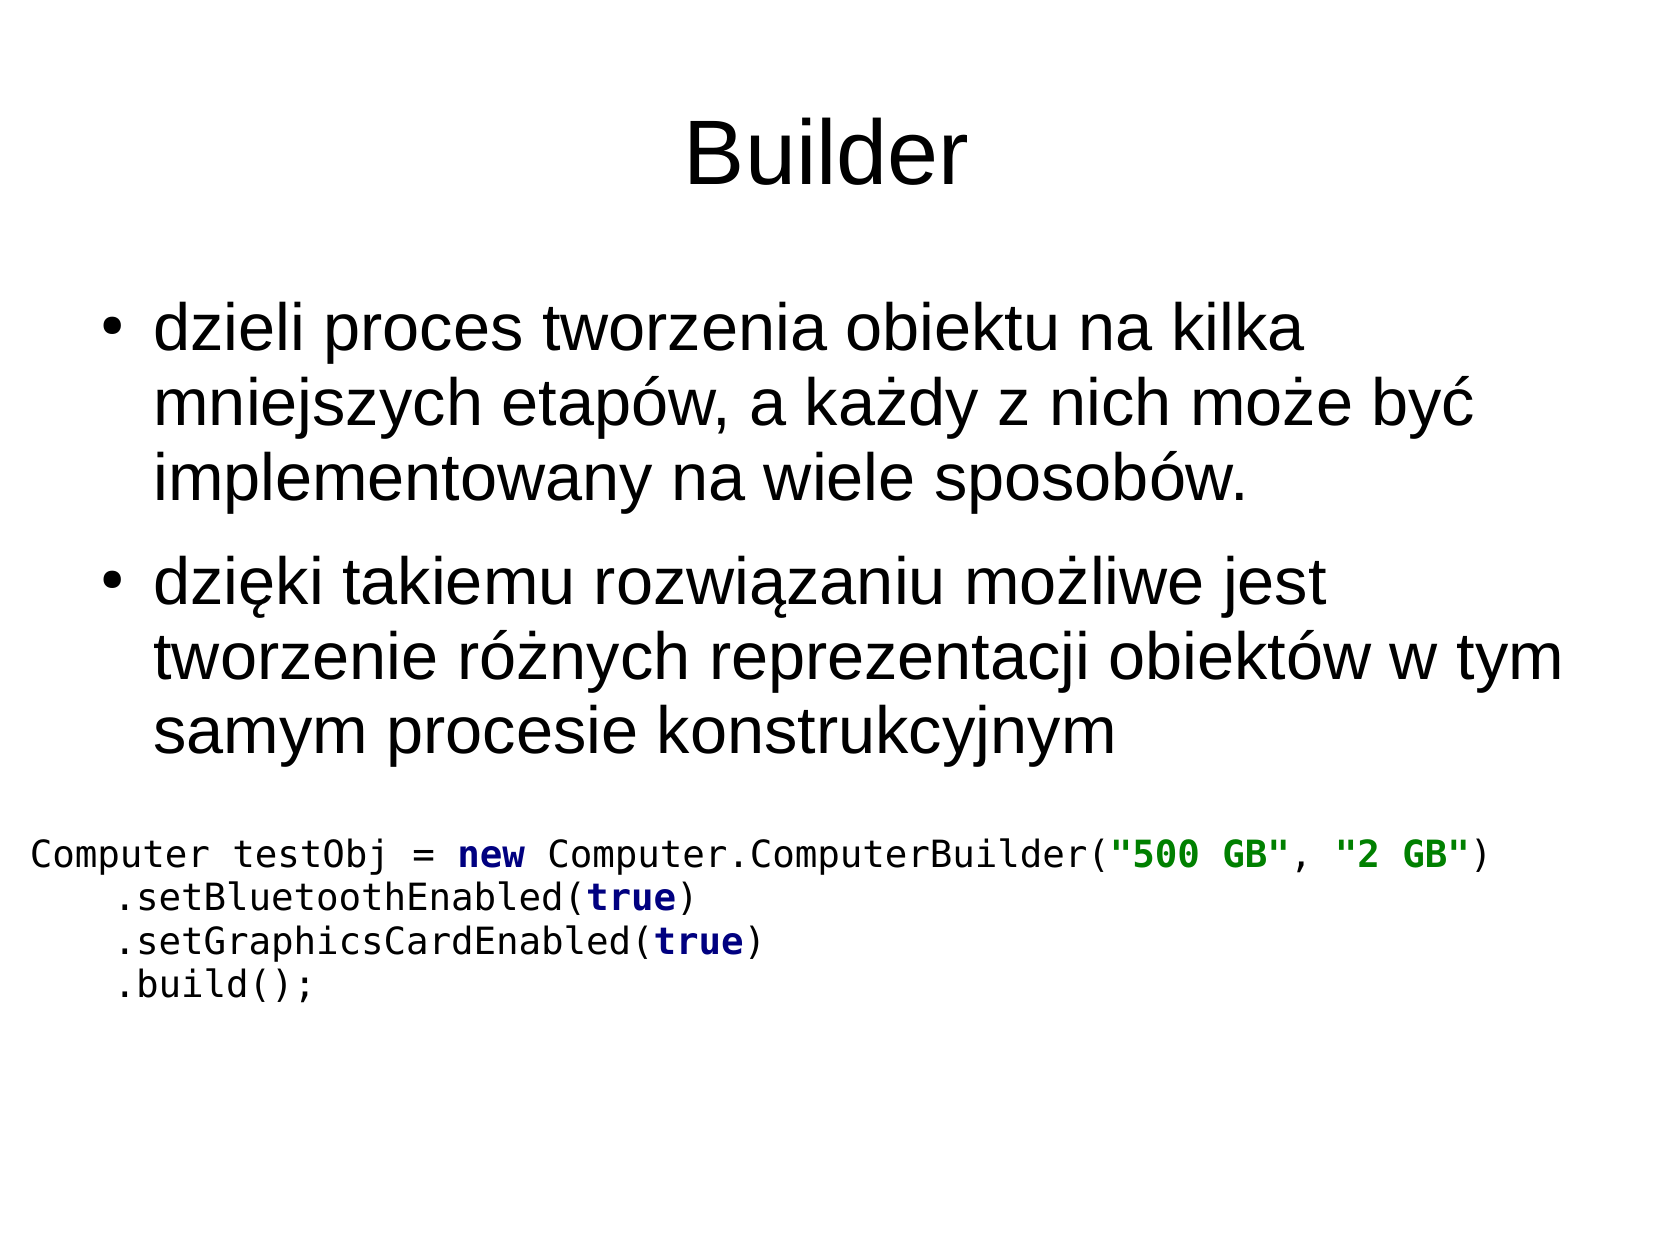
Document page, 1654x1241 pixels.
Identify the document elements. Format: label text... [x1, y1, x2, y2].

list dzieli proces tworzenia obiektu na kilka mniejszych etapów, a każdy z nich może być implementowany na wiele sposobów. dzięki takiemu rozwiązaniu możliwe jest tworzenie różnych reprezentacji obiektów w tym samym procesie konstrukcyjnym [82, 290, 1571, 825]
title Builder [82, 49, 1571, 257]
text_box Computer testObj = new Computer.ComputerBuilder("500 GB", "2 GB") .setBluetoothEnabled(true) .setGraphicsCardEnabled(true) .build(); [15, 825, 1606, 1198]
